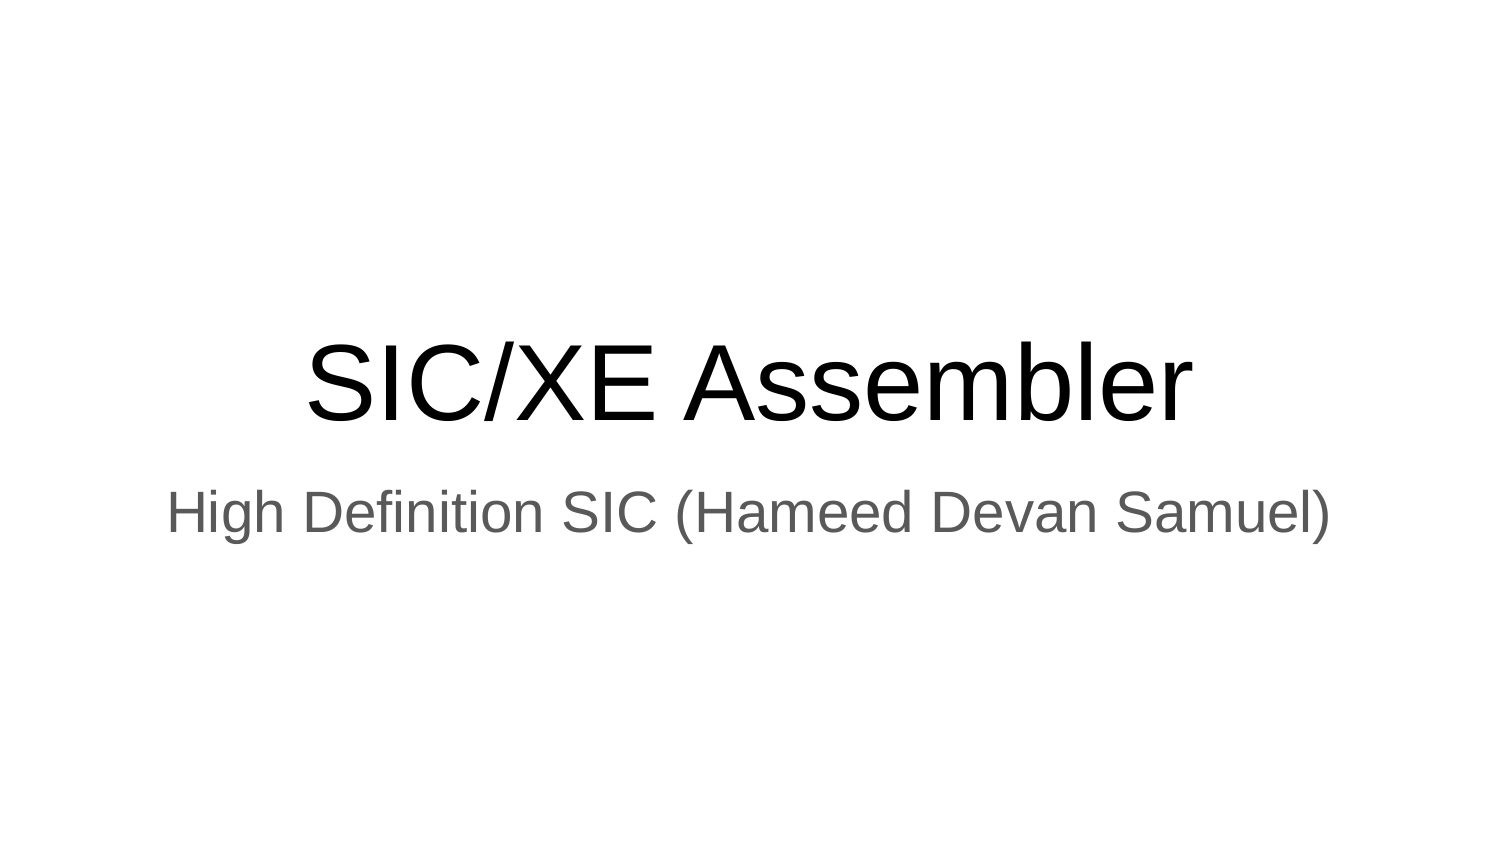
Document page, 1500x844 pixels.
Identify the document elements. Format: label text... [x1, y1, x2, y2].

subtitle High Definition SIC (Hameed Devan Samuel) [51, 464, 1449, 595]
title SIC/XE Assembler [51, 122, 1449, 459]
